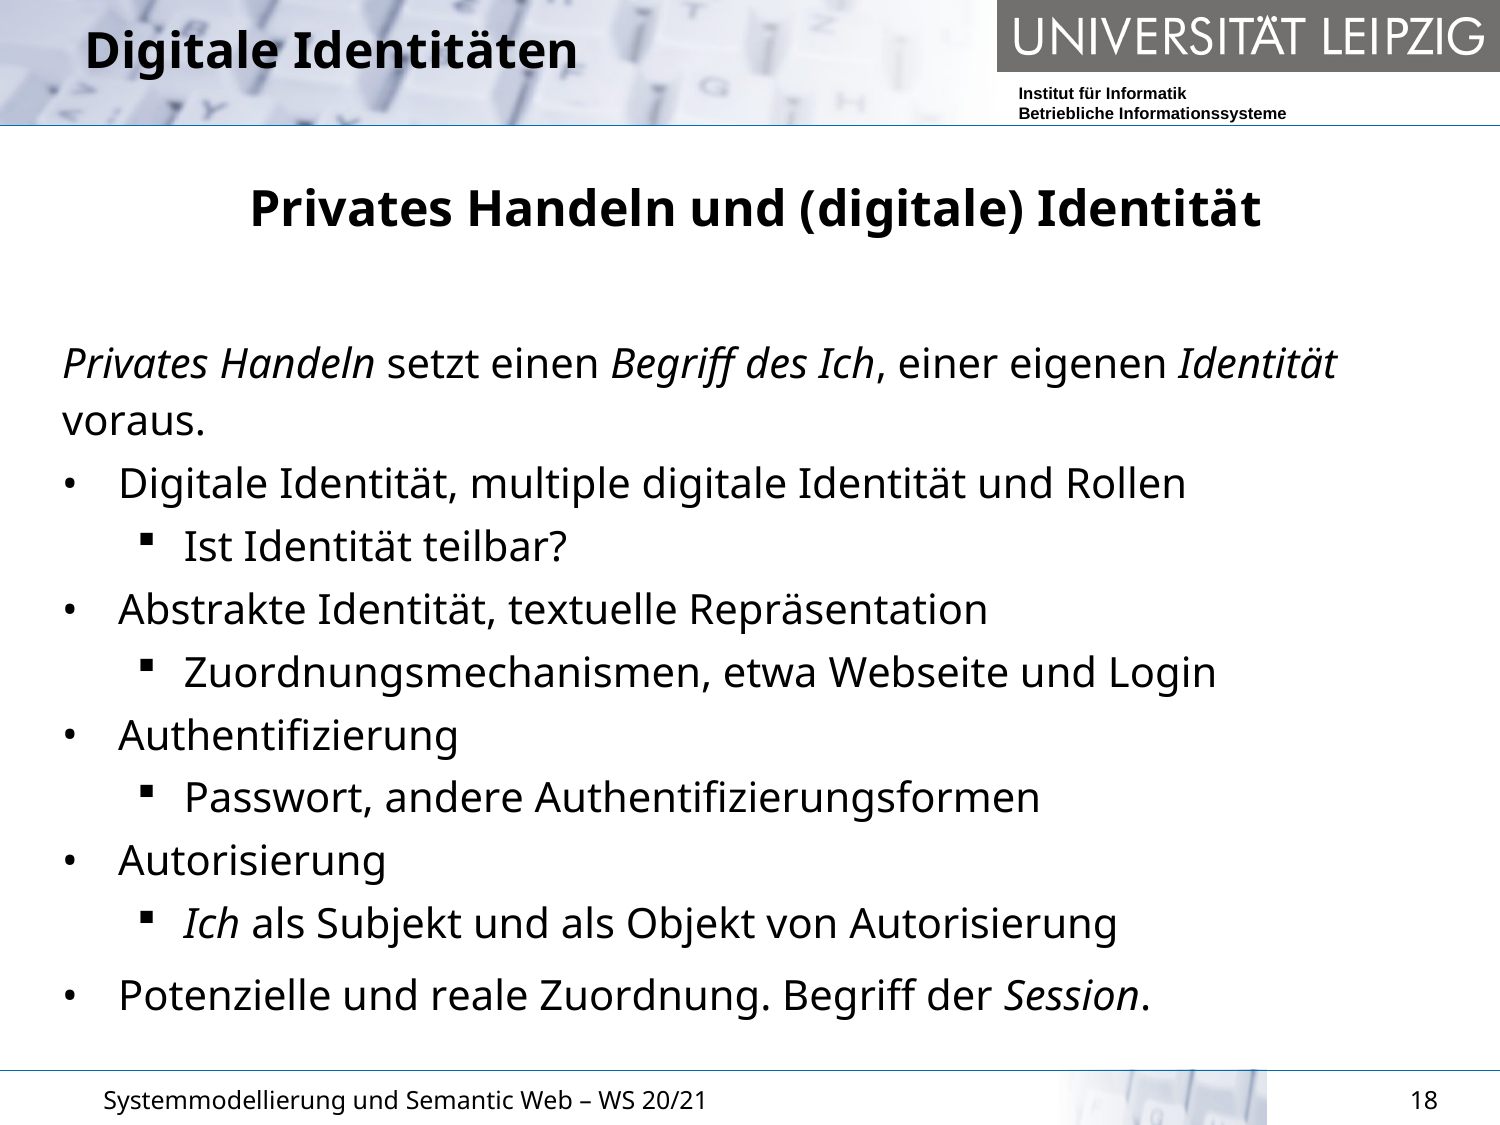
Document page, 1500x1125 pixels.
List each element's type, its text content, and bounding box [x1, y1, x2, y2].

list Privates Handeln und (digitale) Identität Privates Handeln setzt einen Begriff des Ich, einer eigenen Identität voraus. Digitale Identität, multiple digitale Identität und Rollen Ist Identität teilbar? Abstrakte Identität, textuelle Repräsentation Zuordnungsmechanismen, etwa Webseite und Login Authentifizierung Passwort, andere Authentifizierungsformen Autorisierung Ich als Subjekt und als Objekt von Autorisierung Potenzielle und reale Zuordnung. Begriff der Session. [47, 165, 1465, 1005]
picture [0, 0, 1500, 125]
picture [1057, 1071, 1267, 1125]
text_box Digitale Identitäten [69, 11, 595, 87]
